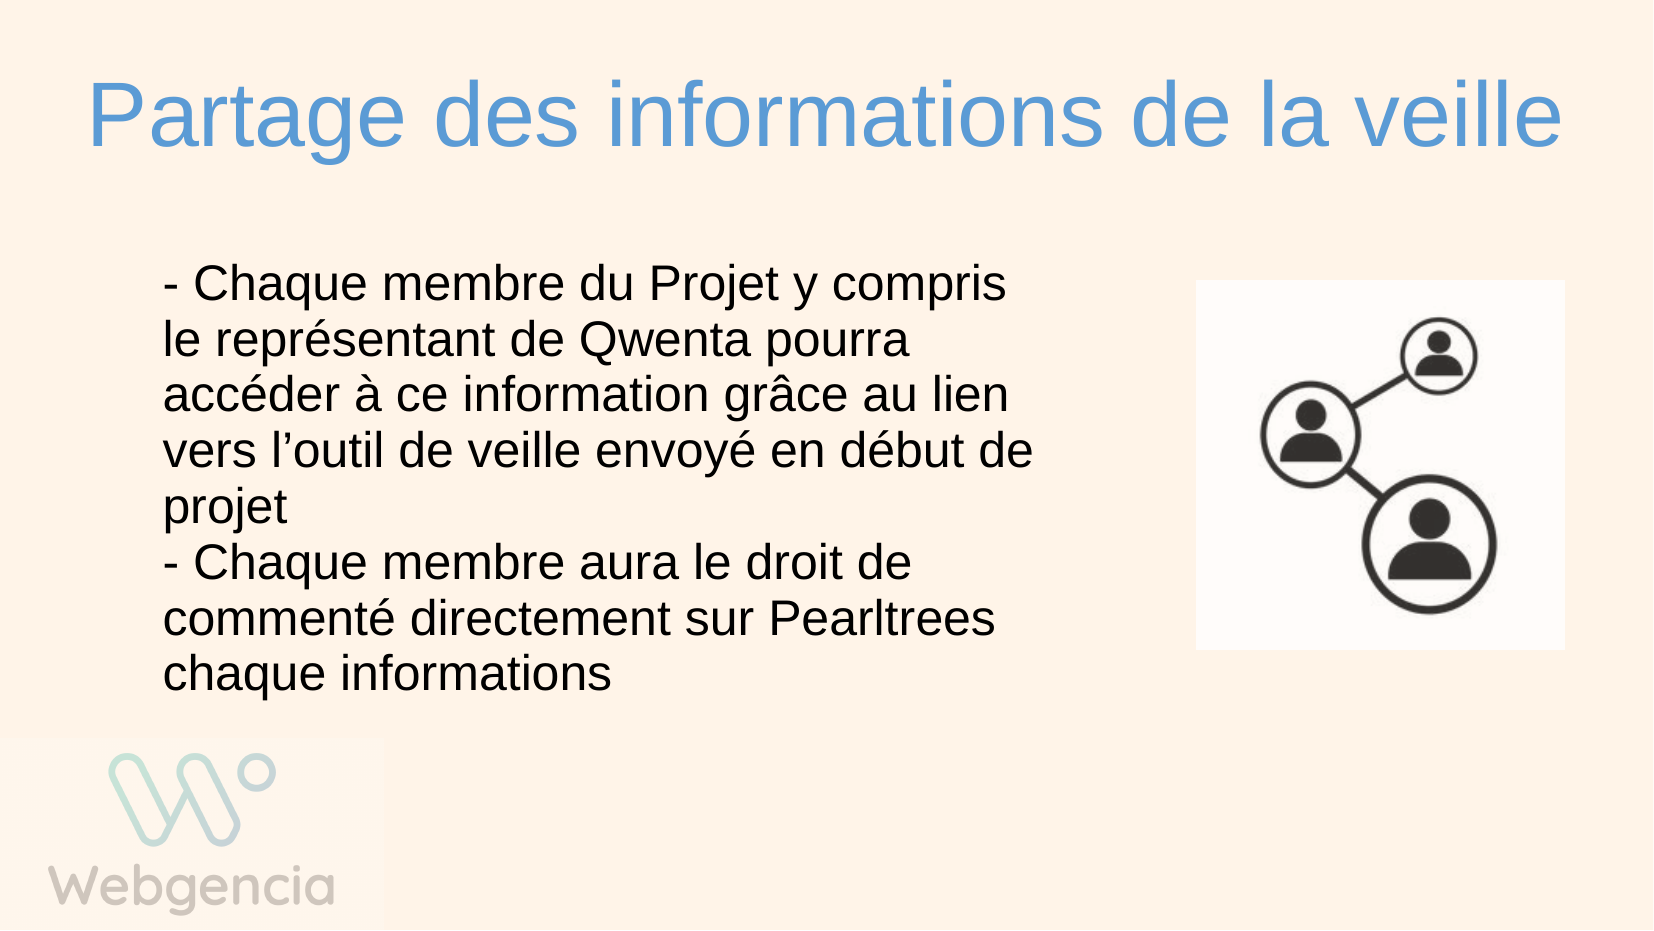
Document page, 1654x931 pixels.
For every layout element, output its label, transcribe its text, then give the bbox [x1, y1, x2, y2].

title Partage des informations de la veille [82, 37, 1571, 193]
picture [0, 738, 384, 931]
text_box - Chaque membre du Projet y compris le représentant de Qwenta pourra accéder à ce information grâce au lien vers l’outil de veille envoyé en début de projet - Chaque membre aura le droit de commenté directement sur Pearltrees chaque informations [147, 247, 1063, 709]
picture [1196, 280, 1565, 650]
